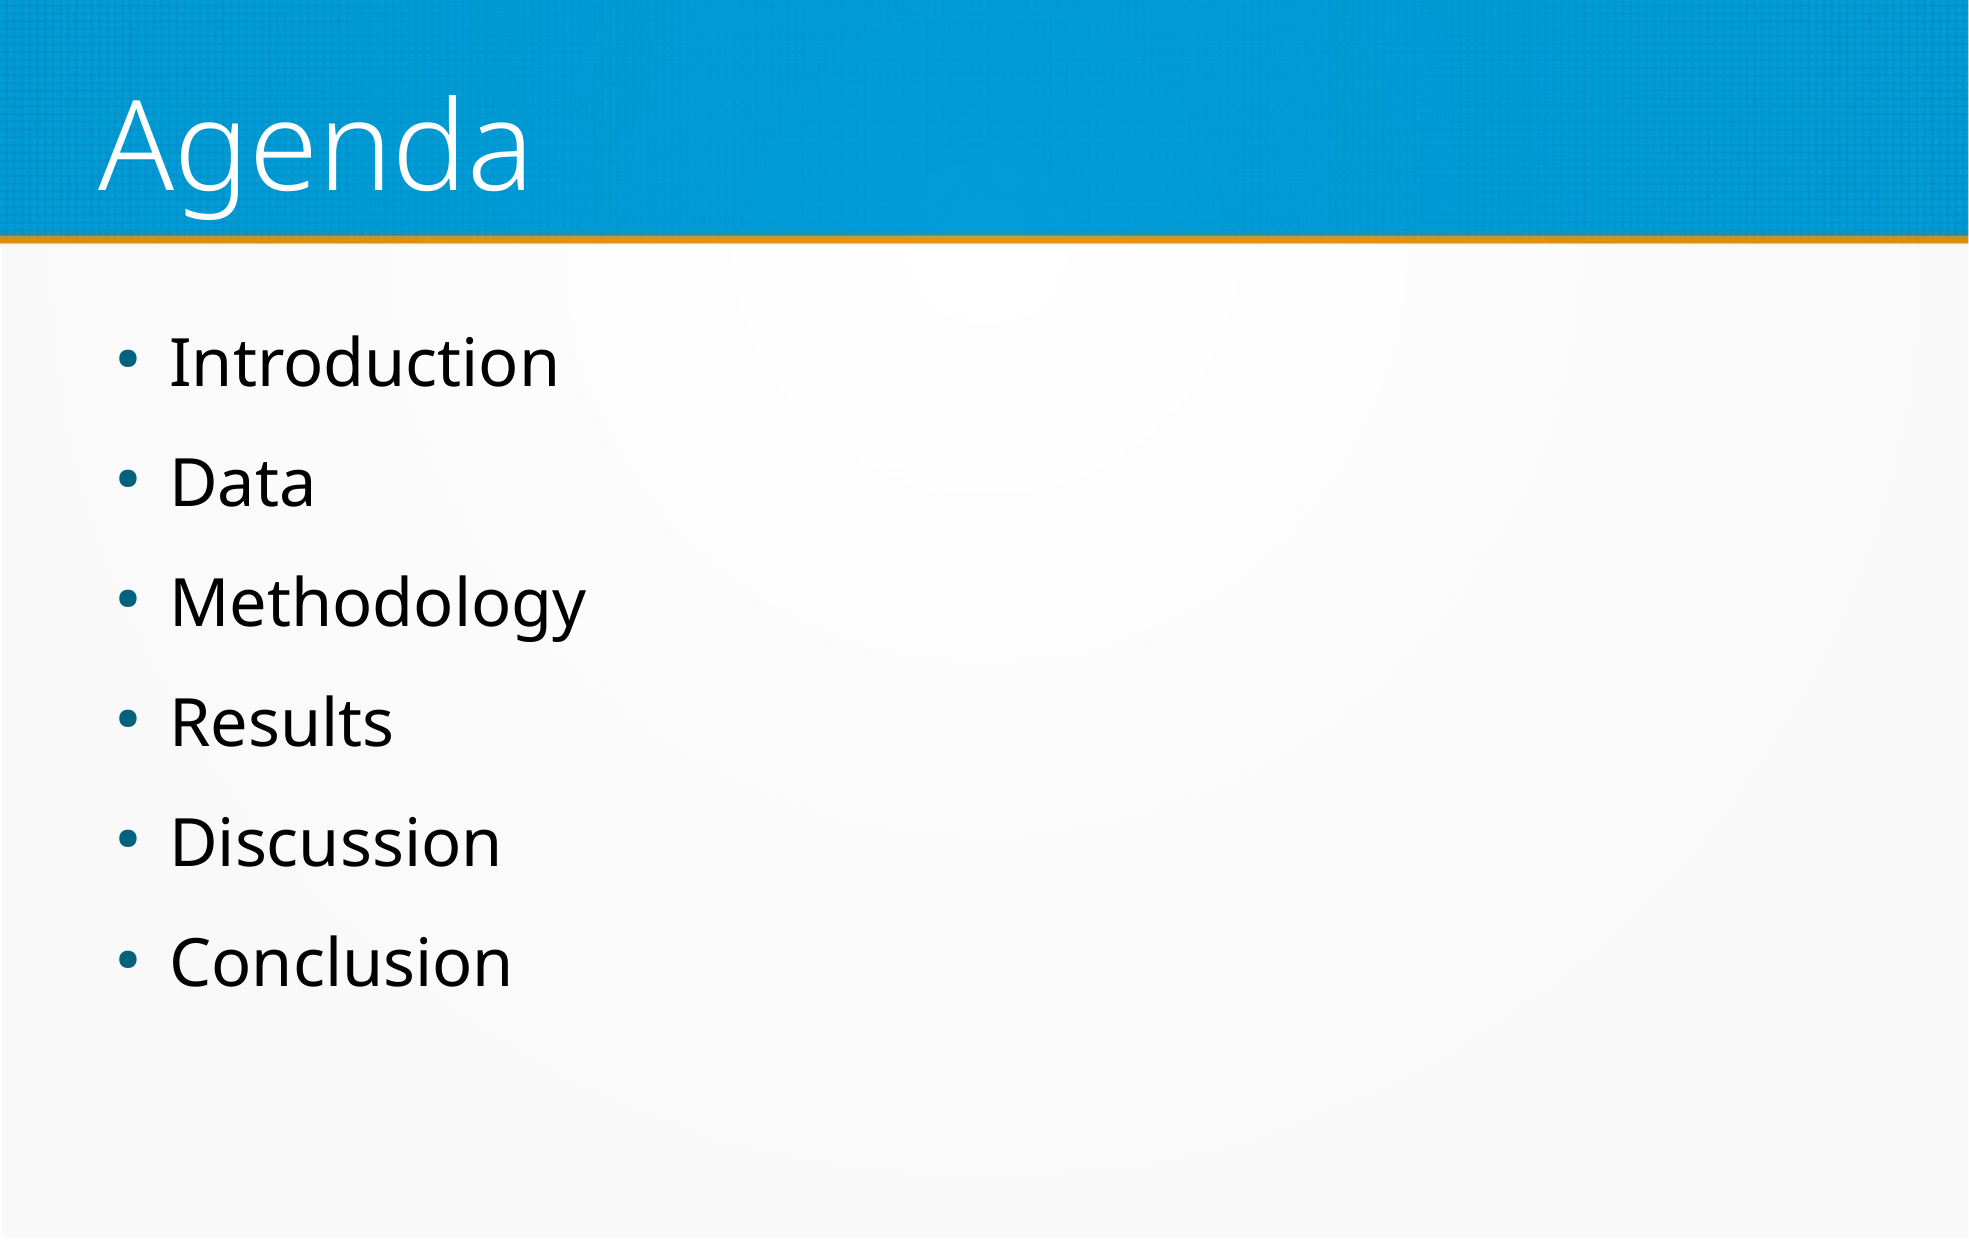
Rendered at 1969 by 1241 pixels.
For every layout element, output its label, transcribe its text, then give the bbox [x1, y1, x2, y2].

title Agenda [98, 19, 1870, 227]
list Introduction Data Methodology Results Discussion Conclusion [98, 315, 1861, 1081]
picture [0, 233, 1969, 1241]
